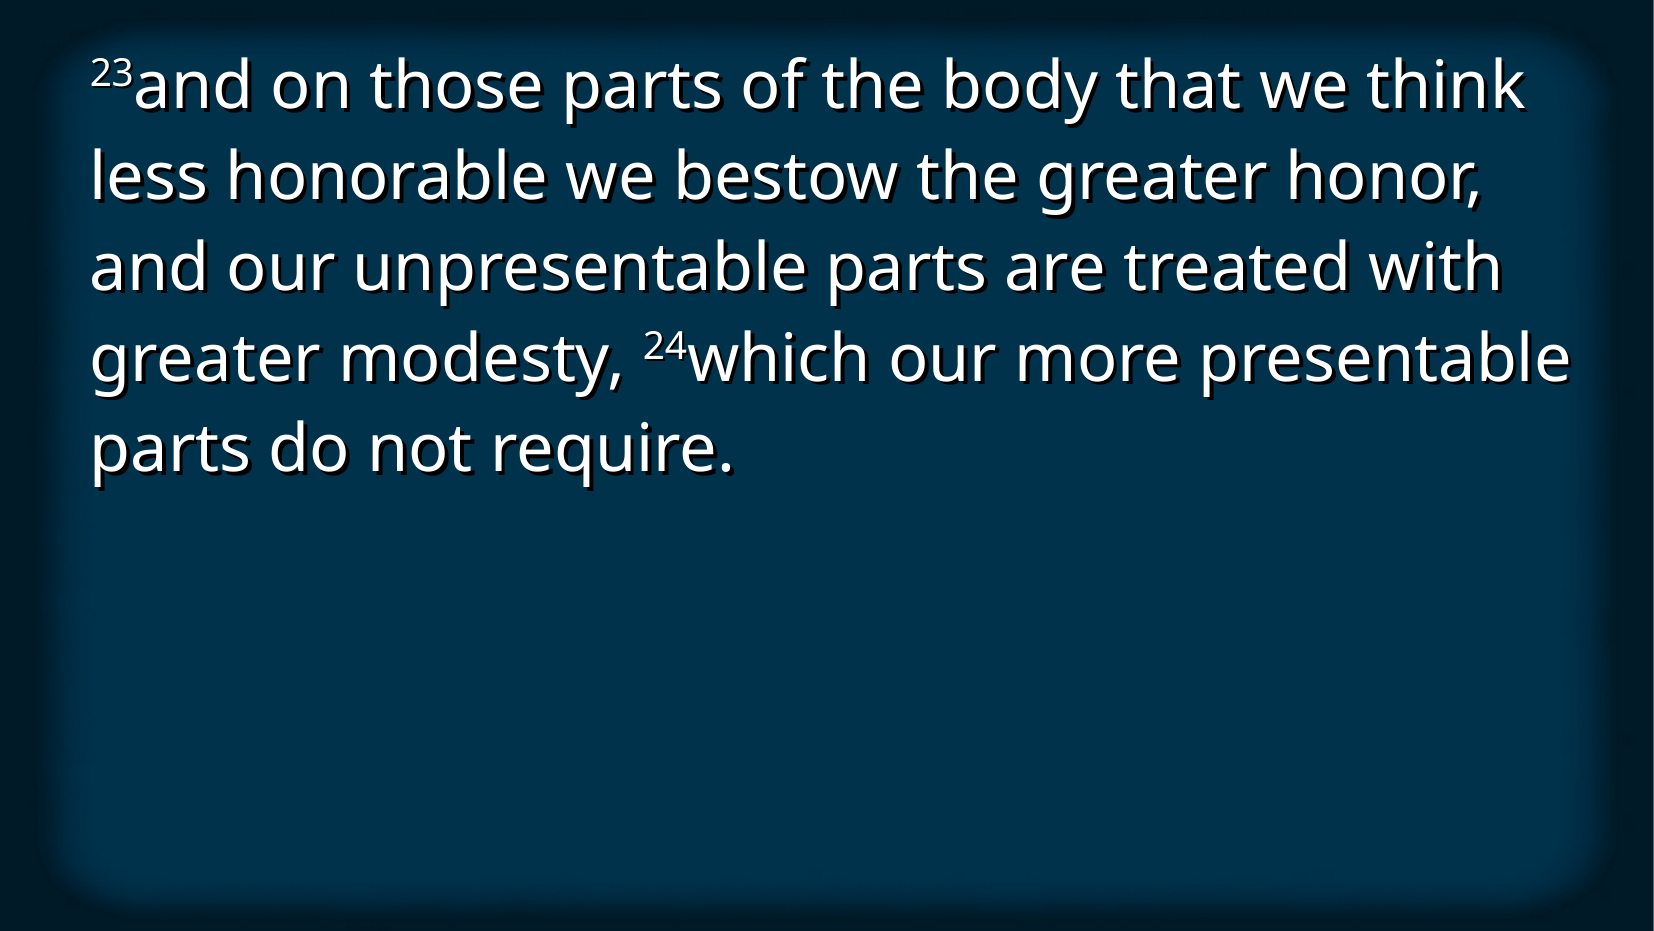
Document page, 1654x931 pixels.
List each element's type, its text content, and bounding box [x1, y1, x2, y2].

picture [0, 0, 1654, 931]
text_box 23and on those parts of the body that we think less honorable we bestow the greater honor, and our unpresentable parts are treated with greater modesty, 24which our more presentable parts do not require. [75, 30, 1591, 511]
